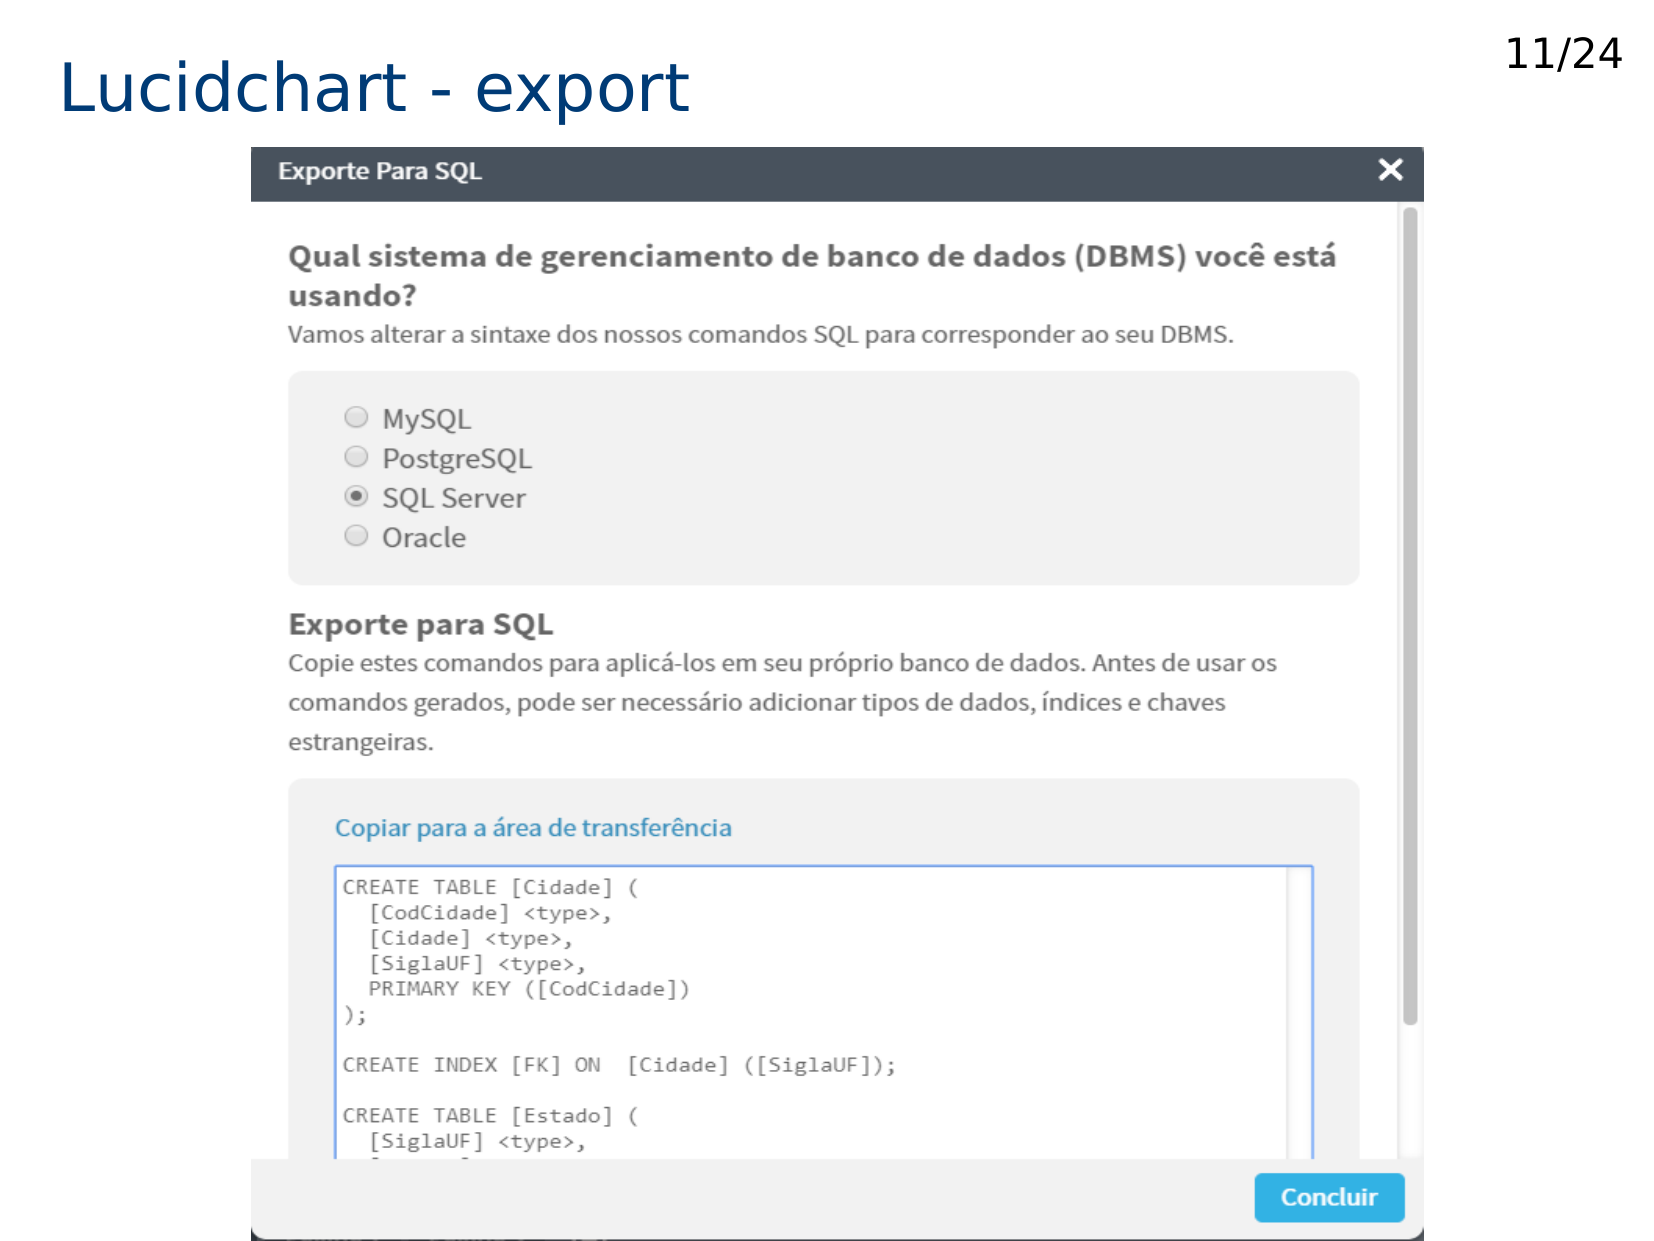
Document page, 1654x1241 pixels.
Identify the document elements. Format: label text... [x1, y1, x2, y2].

title Lucidchart - export [59, 29, 1506, 148]
picture [251, 147, 1424, 1241]
